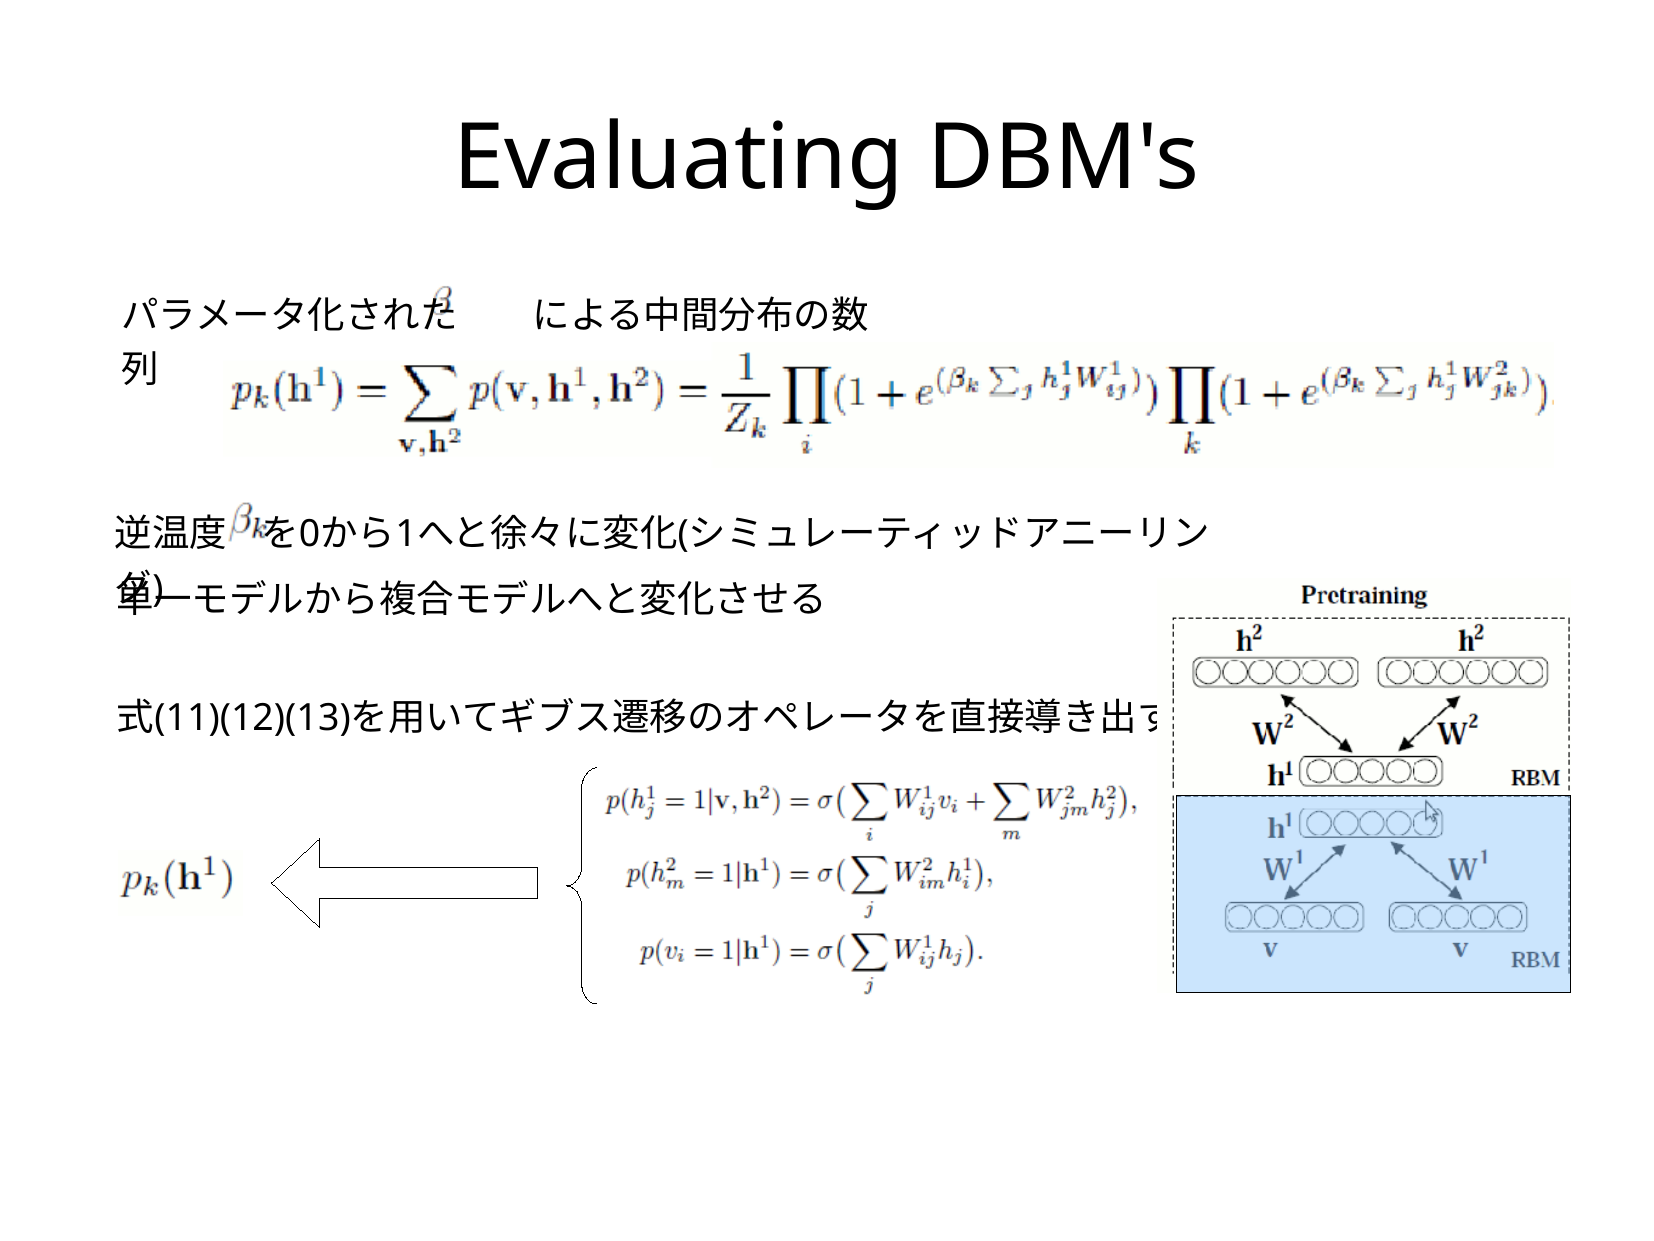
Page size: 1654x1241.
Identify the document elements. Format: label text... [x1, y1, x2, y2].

picture [596, 578, 1571, 1014]
text_box 単一モデルから複合モデルへと変化させる [102, 561, 805, 615]
text_box 逆温度 を0から1へと徐々に変化(シミュレーティッドアニーリング) [100, 496, 1270, 549]
picture [223, 342, 1554, 468]
title Evaluating DBM's [82, 56, 1571, 250]
picture [118, 850, 243, 916]
text_box [271, 838, 538, 928]
text_box 式(11)(12)(13)を用いてギブス遷移のオペレータを直接導き出す [102, 679, 1123, 733]
text_box パラメータ化された による中間分布の数列 [106, 277, 892, 330]
text_box [1176, 795, 1571, 993]
